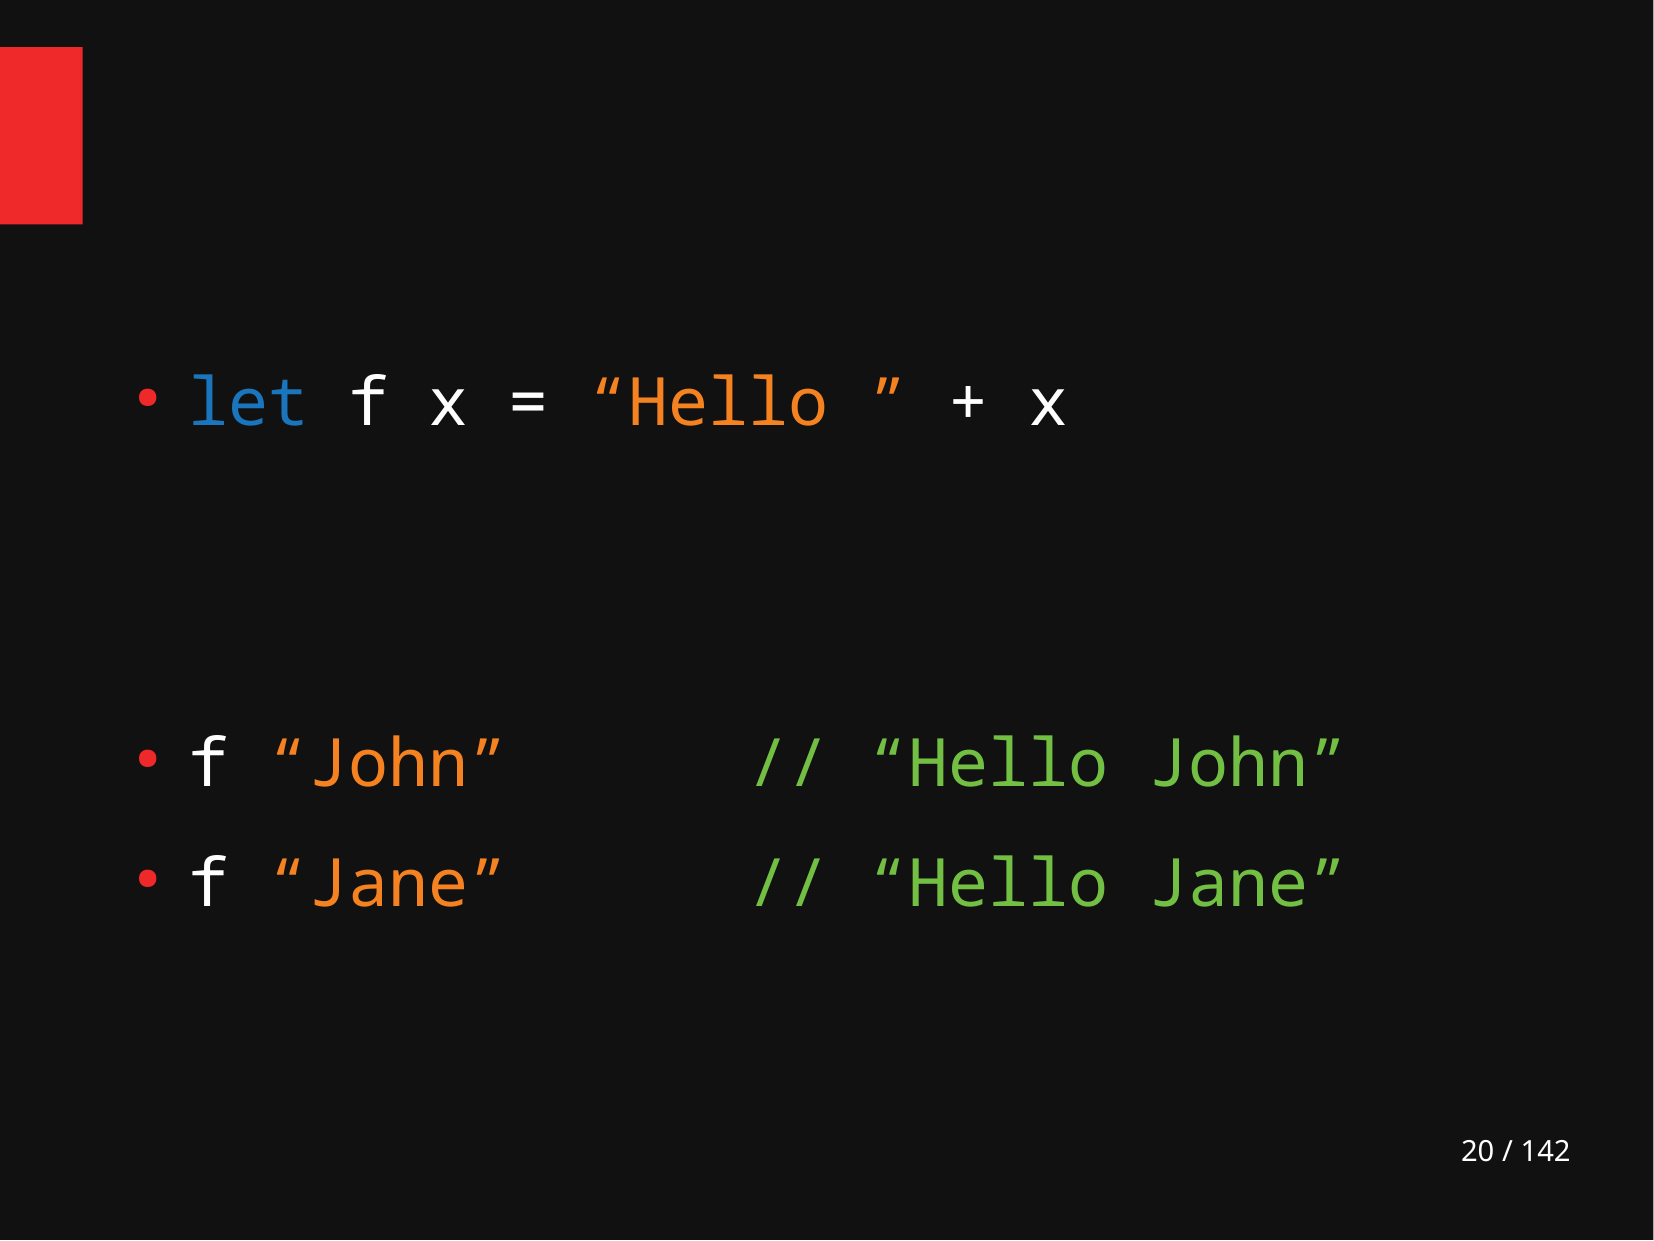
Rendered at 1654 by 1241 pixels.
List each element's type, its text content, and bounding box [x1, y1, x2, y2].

list let f x = “Hello ” + x f “John” // “Hello John” f “Jane” // “Hello Jane” [118, 354, 1536, 1074]
